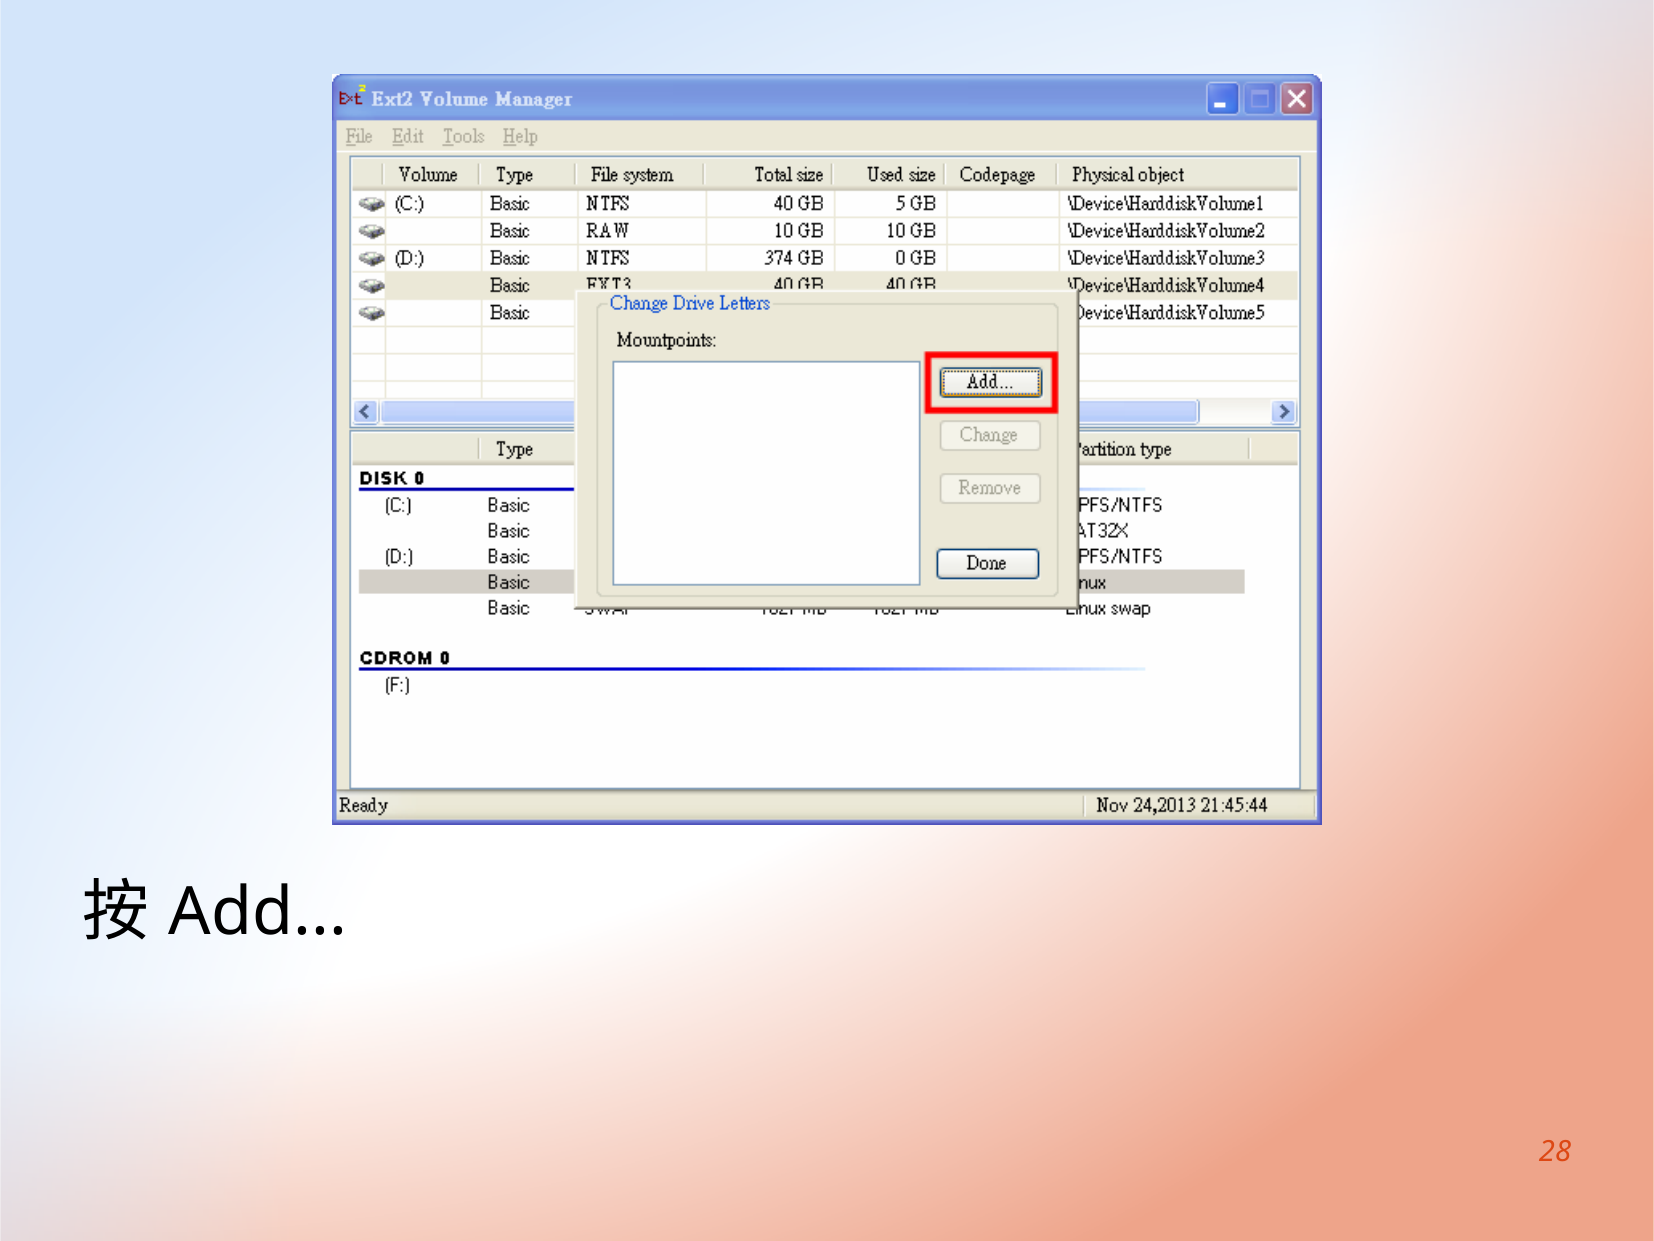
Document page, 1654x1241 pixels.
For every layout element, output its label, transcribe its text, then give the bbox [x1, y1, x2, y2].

list 按Add... [82, 857, 1571, 1201]
picture [0, 0, 1654, 1241]
